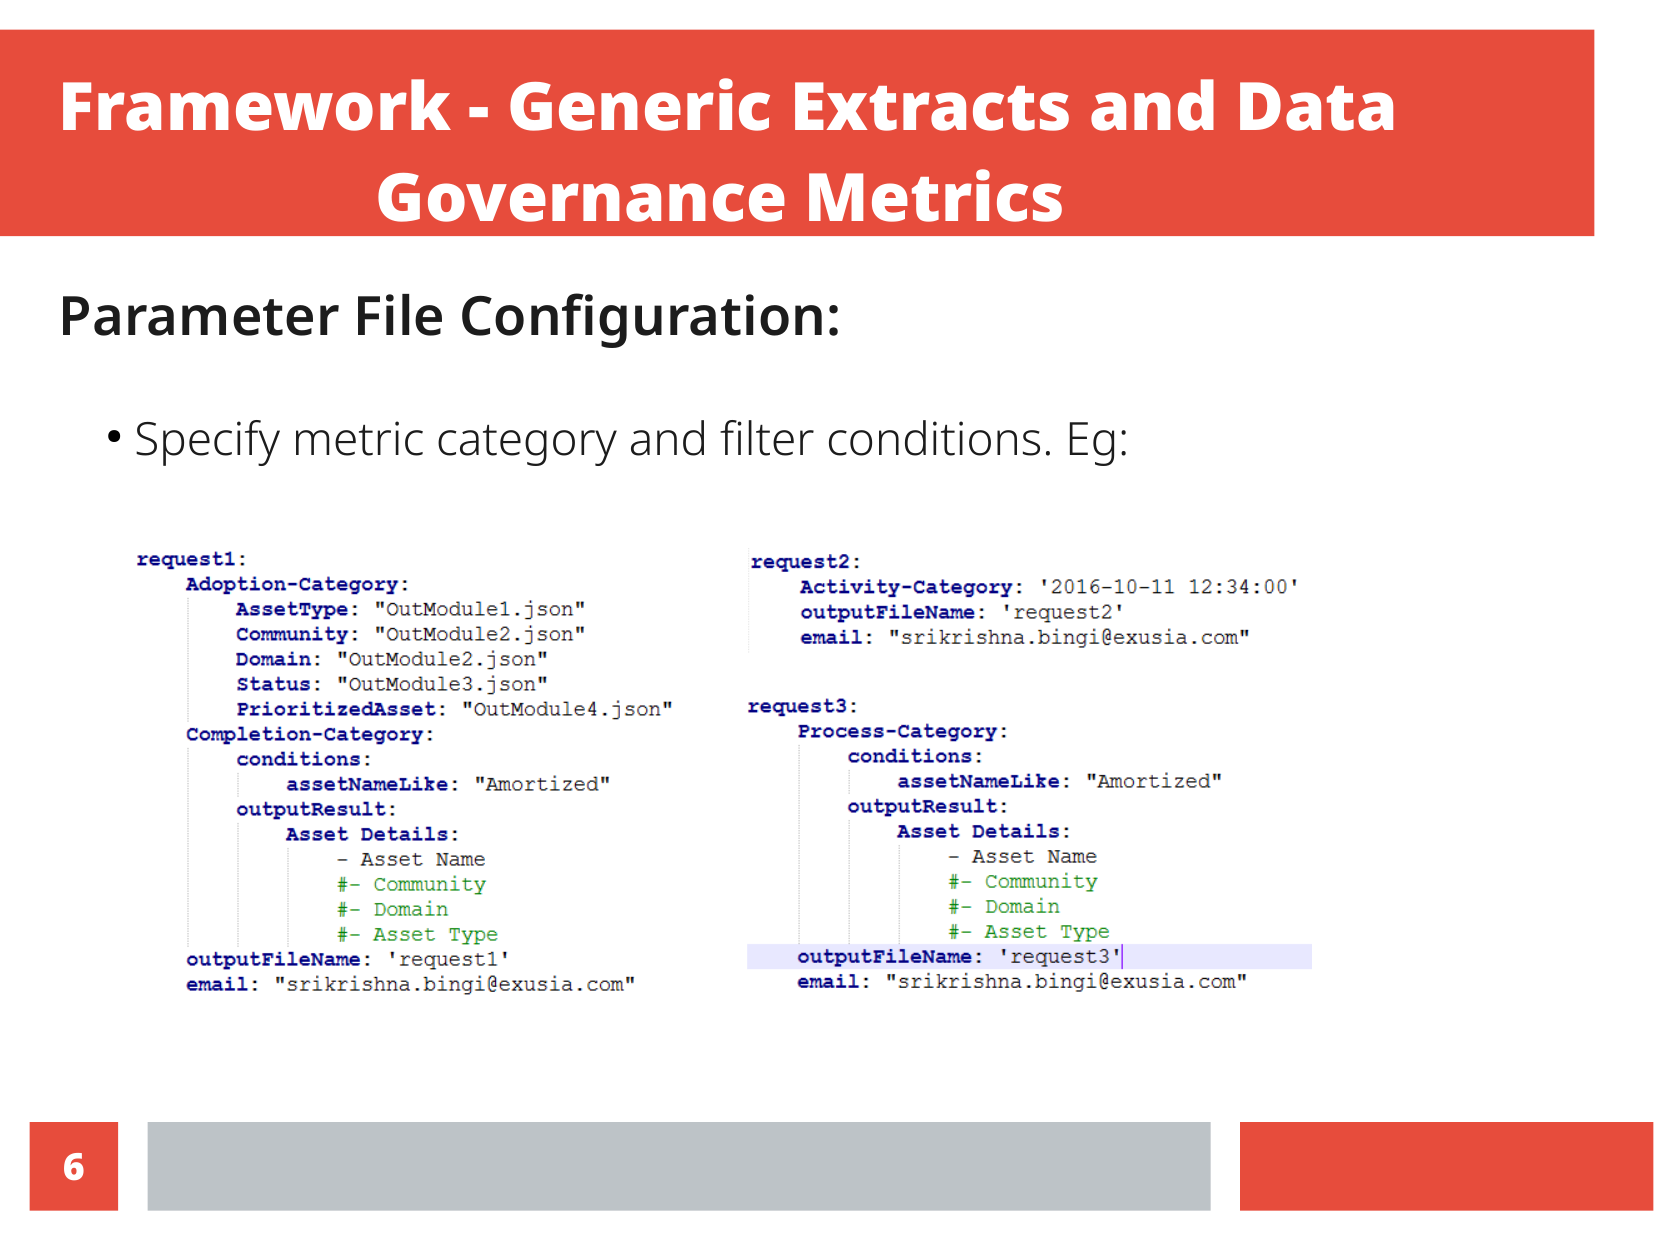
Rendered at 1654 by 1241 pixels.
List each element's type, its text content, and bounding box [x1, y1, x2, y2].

list Parameter File Configuration: Specify metric category and filter conditions. Eg: [59, 277, 1565, 1046]
picture [748, 548, 1317, 654]
picture [135, 548, 680, 998]
picture [746, 695, 1312, 998]
title Framework - Generic Extracts and Data Governance Metrics [59, 59, 1595, 207]
